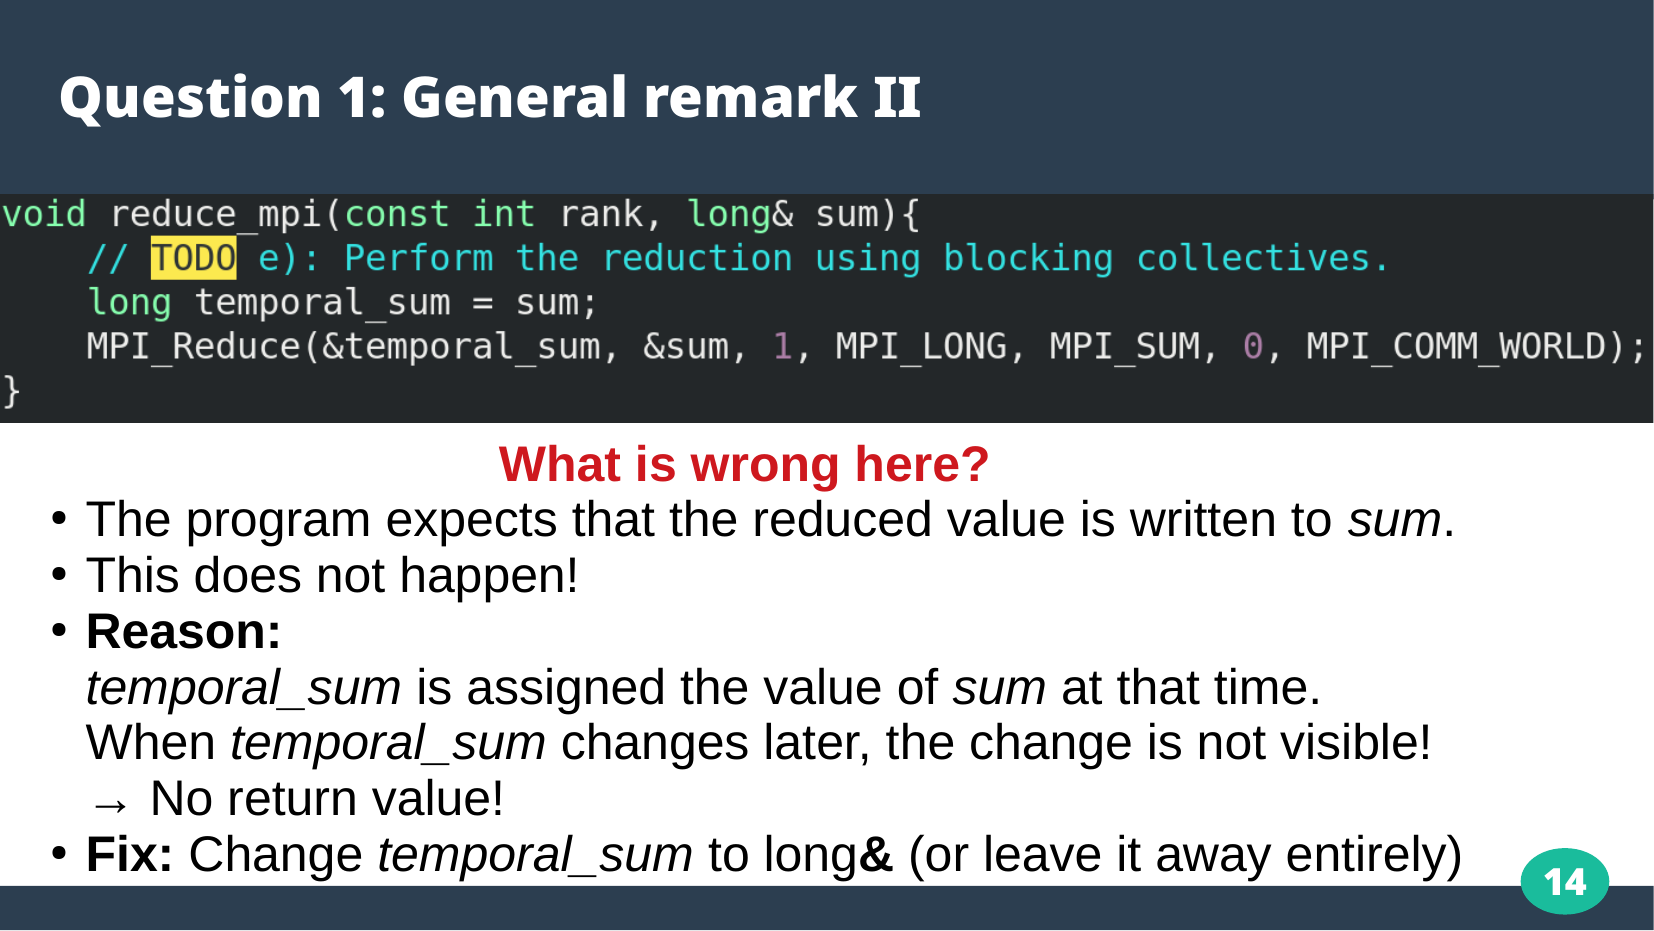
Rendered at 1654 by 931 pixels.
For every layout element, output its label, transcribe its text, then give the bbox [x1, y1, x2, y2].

picture [0, 194, 1654, 424]
text_box The program expects that the reduced value is written to sum. This does not happen! Reason: temporal_sum is assigned the value of sum at that time. When temporal_sum changes later, the change is not visible! → No return value! Fix: Change temporal_sum to long& (or leave it away entirely) [35, 484, 1619, 890]
title Question 1: General remark II [59, 37, 1595, 155]
text_box What is wrong here? [484, 428, 1010, 484]
